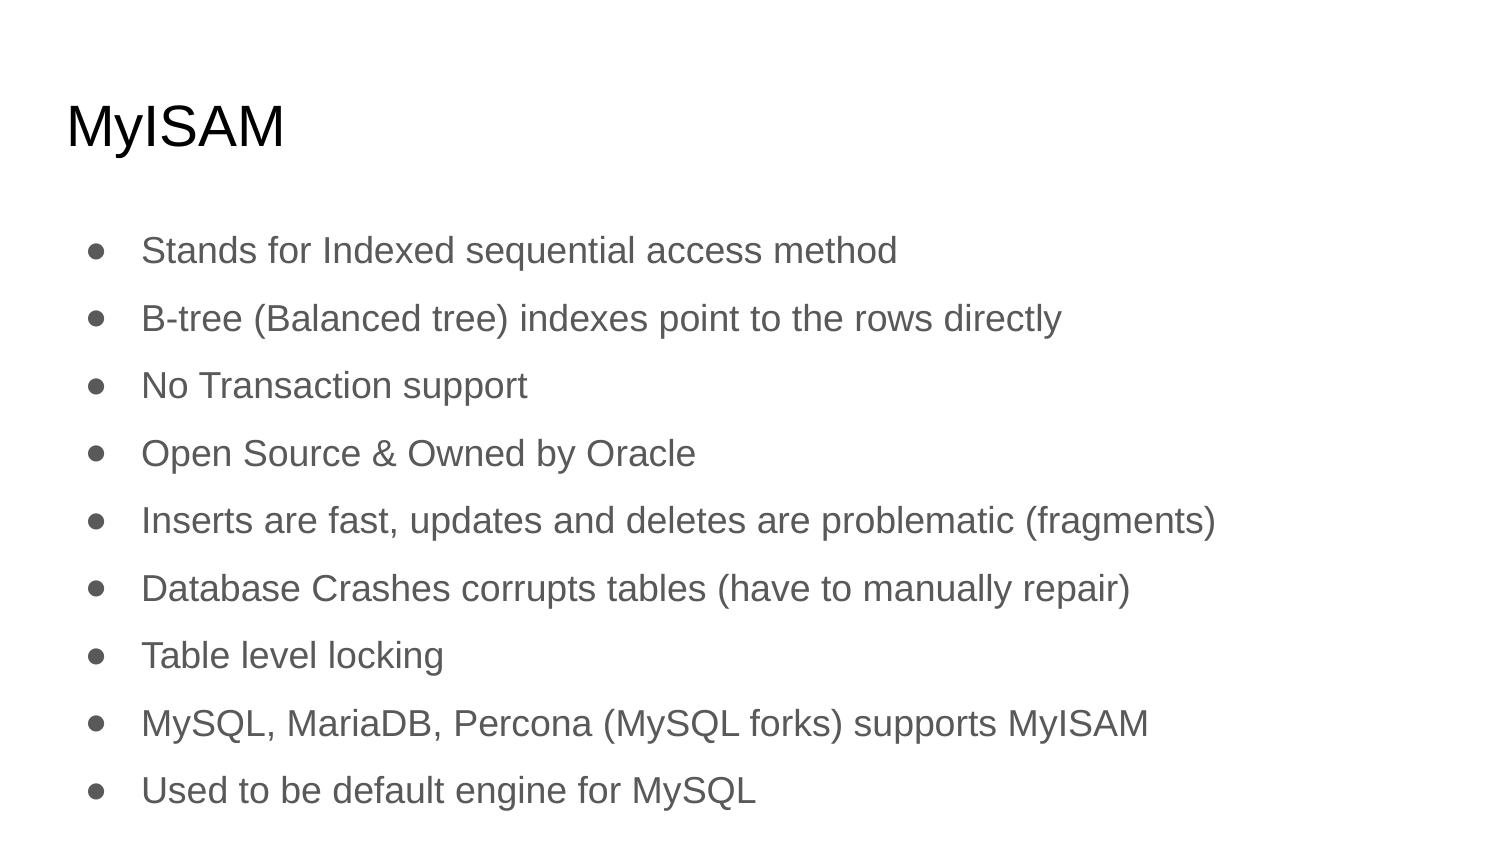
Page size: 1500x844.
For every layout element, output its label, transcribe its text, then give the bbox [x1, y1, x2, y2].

list Stands for Indexed sequential access method B-tree (Balanced tree) indexes point to the rows directly No Transaction support Open Source & Owned by Oracle Inserts are fast, updates and deletes are problematic (fragments) Database Crashes corrupts tables (have to manually repair) Table level locking MySQL, MariaDB, Percona (MySQL forks) supports MyISAM Used to be default engine for MySQL [51, 189, 1449, 811]
title MyISAM [51, 72, 1449, 167]
